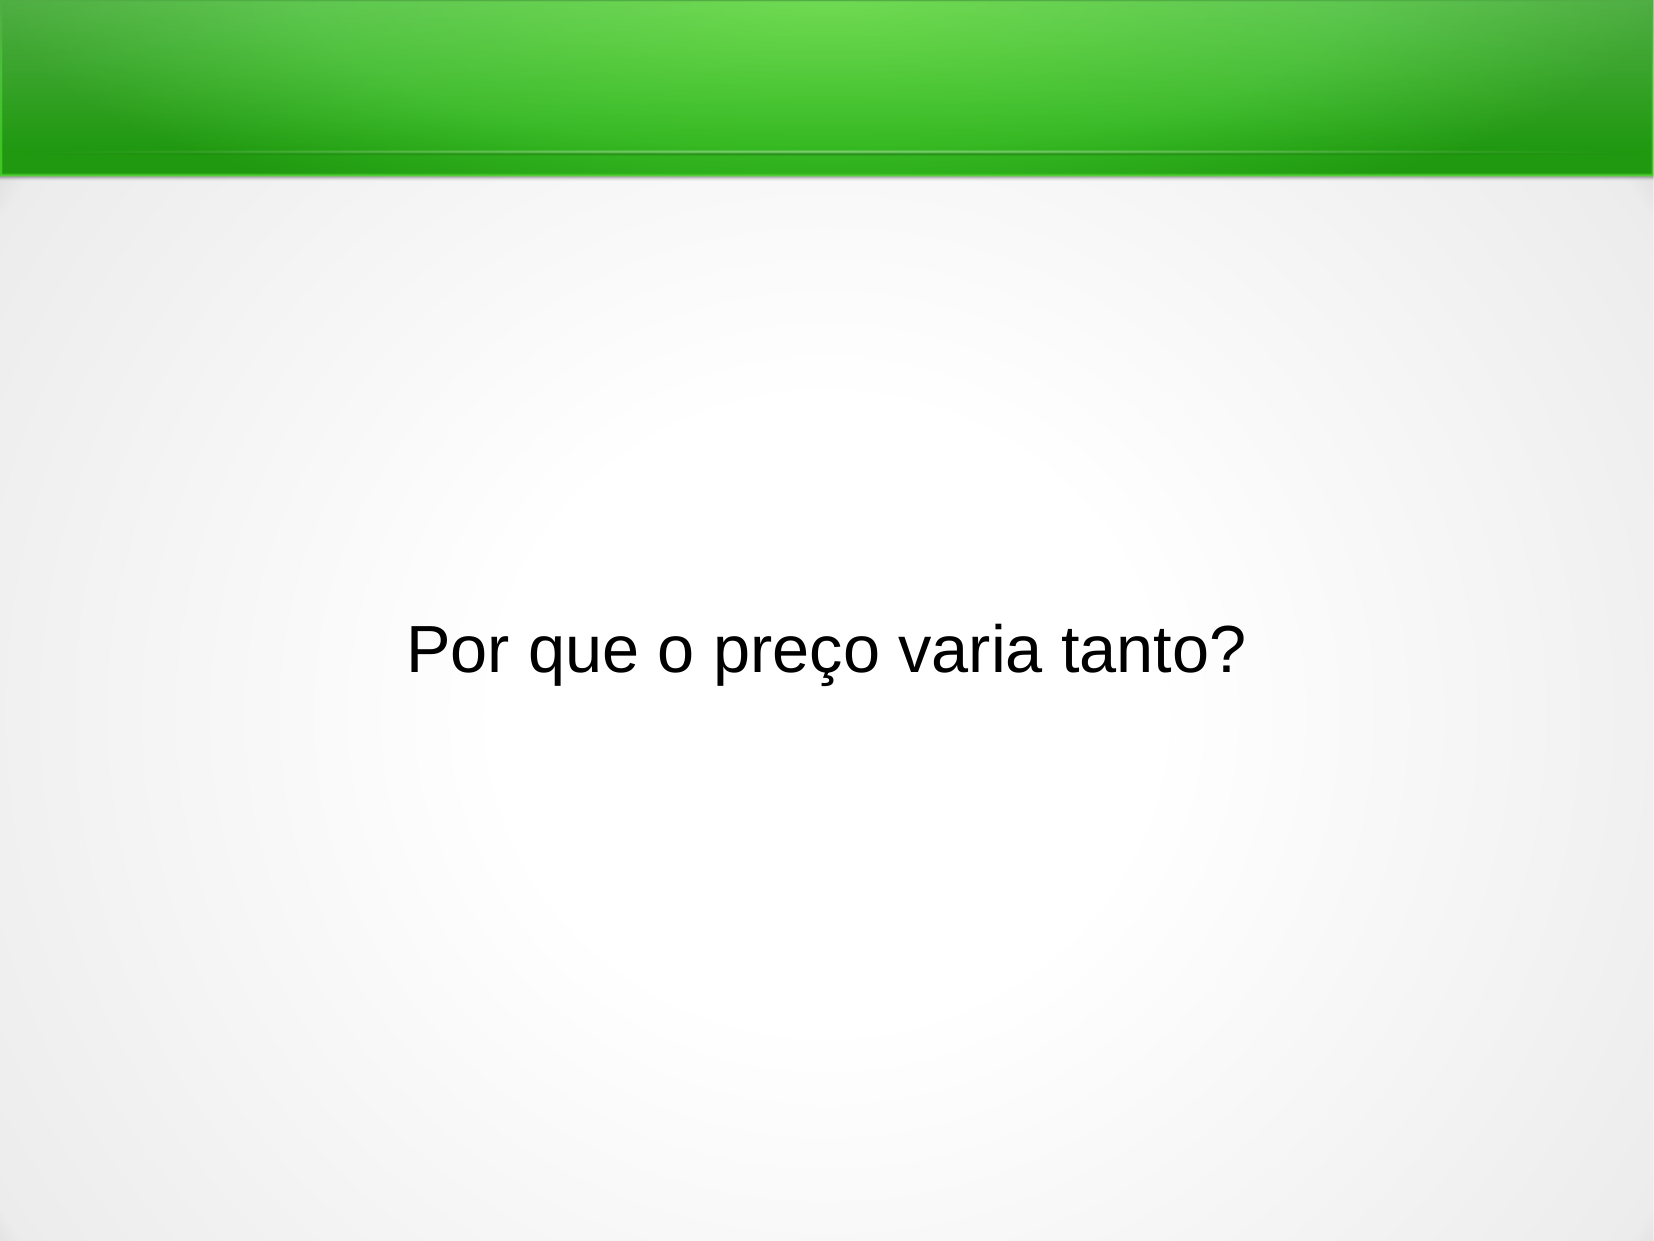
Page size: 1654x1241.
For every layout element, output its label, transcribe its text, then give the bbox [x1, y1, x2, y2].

picture [0, 0, 1654, 1241]
subtitle Por que o preço varia tanto? [82, 290, 1571, 1010]
